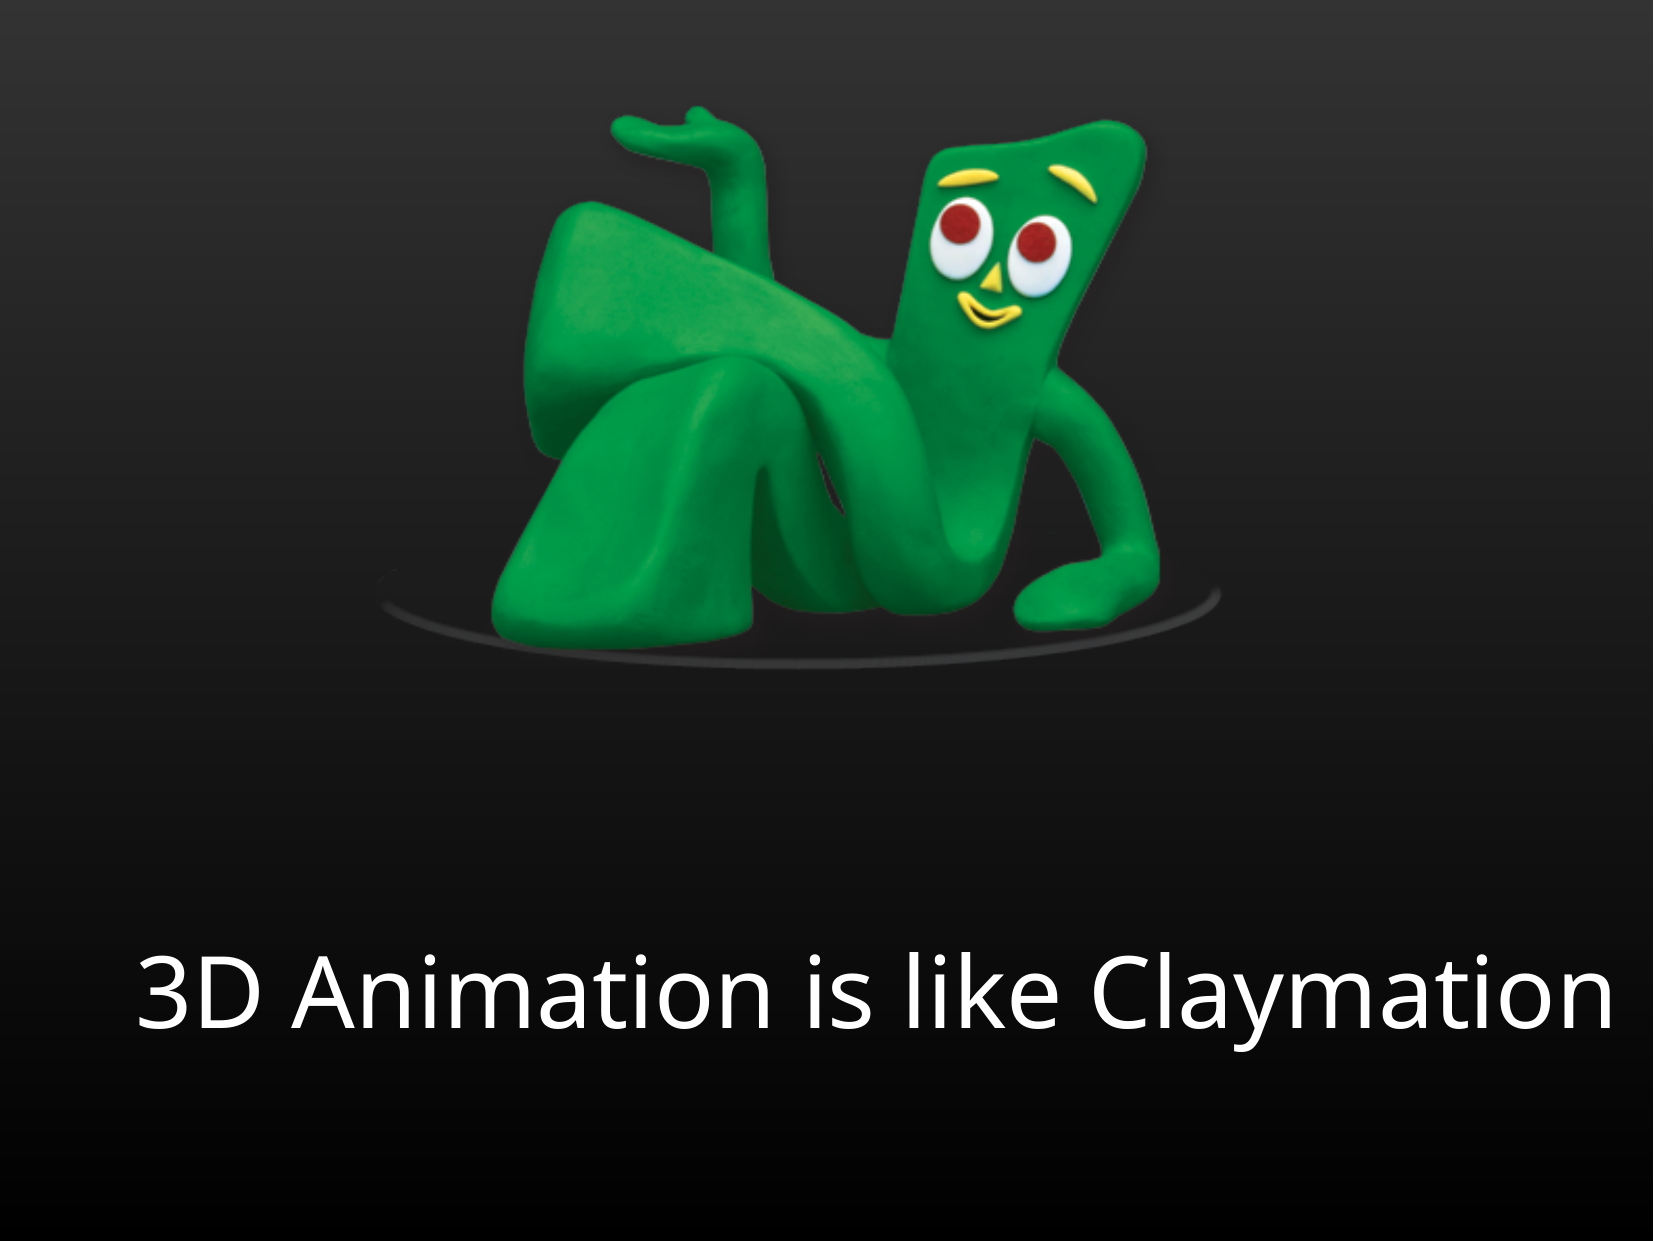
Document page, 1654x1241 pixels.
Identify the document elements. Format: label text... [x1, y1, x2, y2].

text_box 3D Animation is like Claymation [120, 914, 1653, 1046]
picture [375, 98, 1223, 676]
